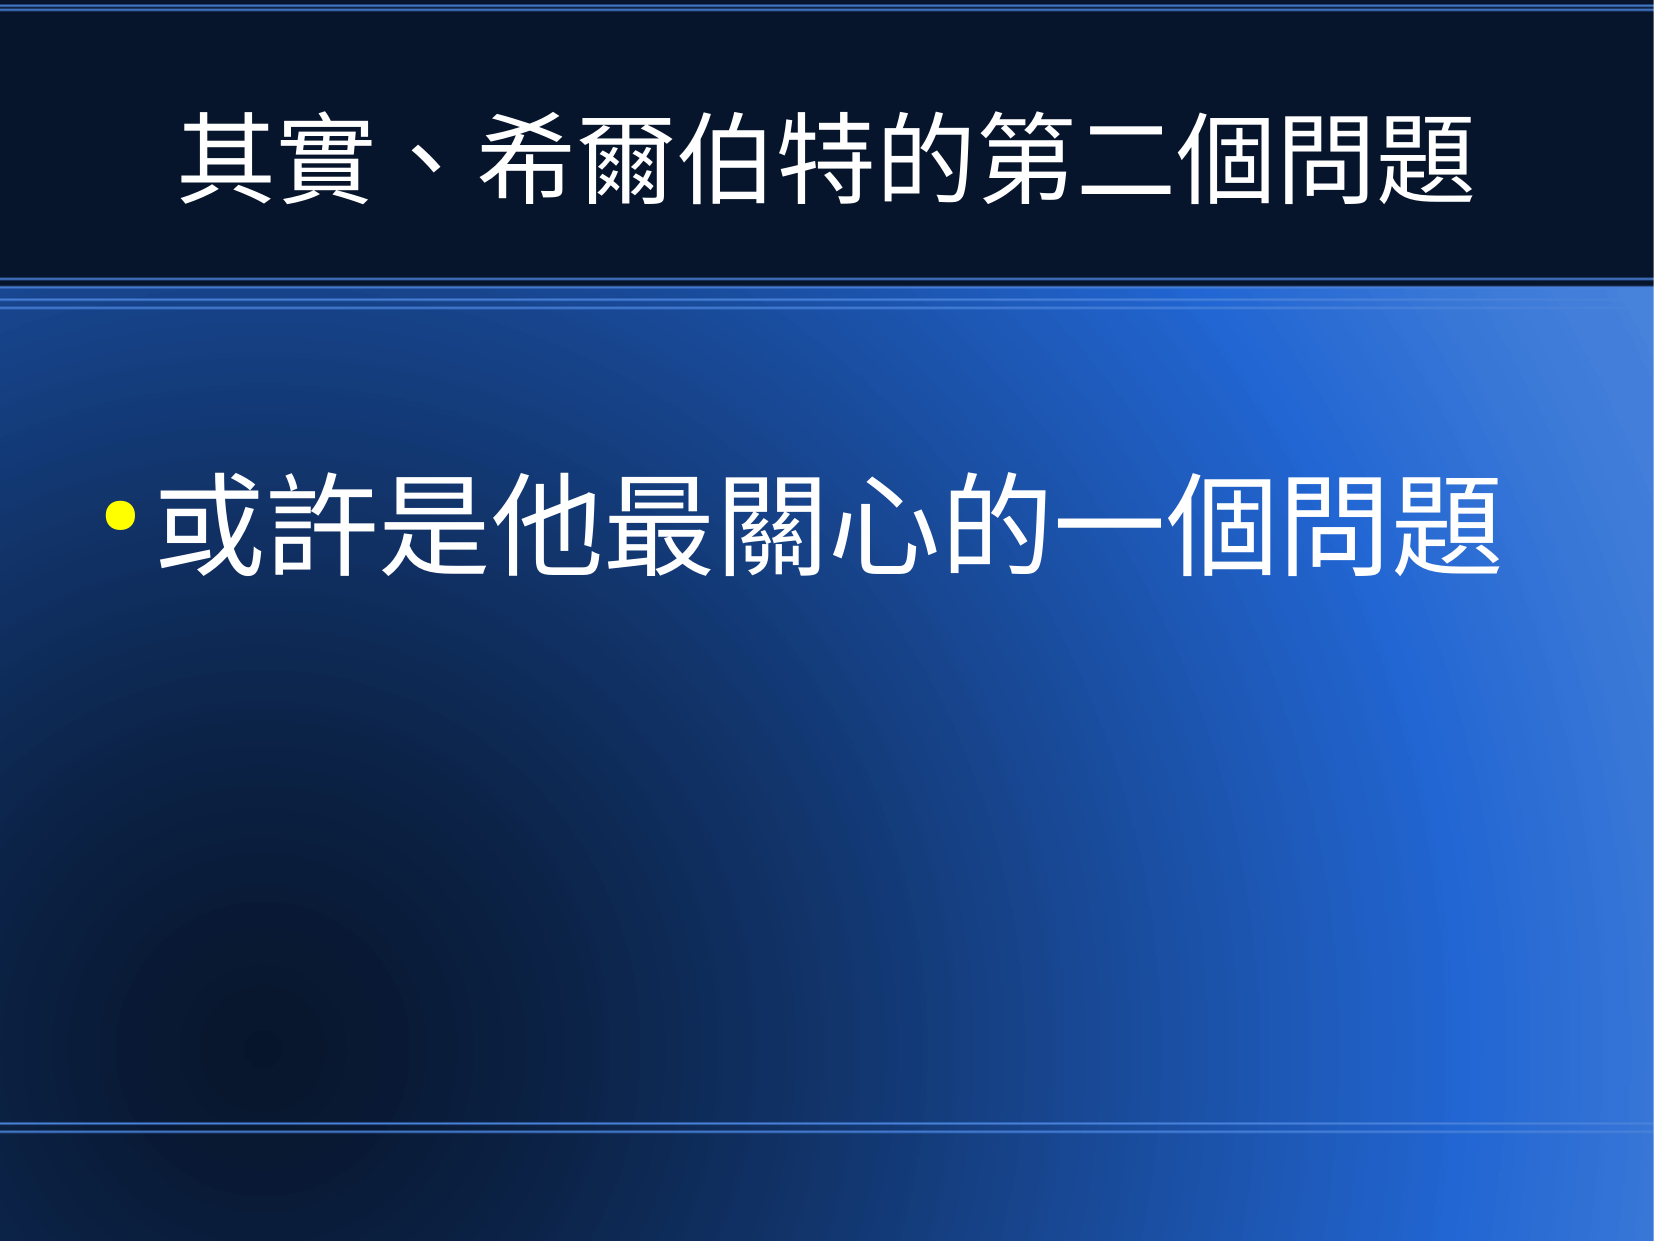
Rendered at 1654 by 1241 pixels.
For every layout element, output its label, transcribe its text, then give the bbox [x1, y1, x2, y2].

title 其實、希爾伯特的第二個問題 [82, 49, 1571, 257]
picture [0, 0, 1654, 1241]
list 或許是他最關心的一個問題 [82, 355, 1571, 1241]
